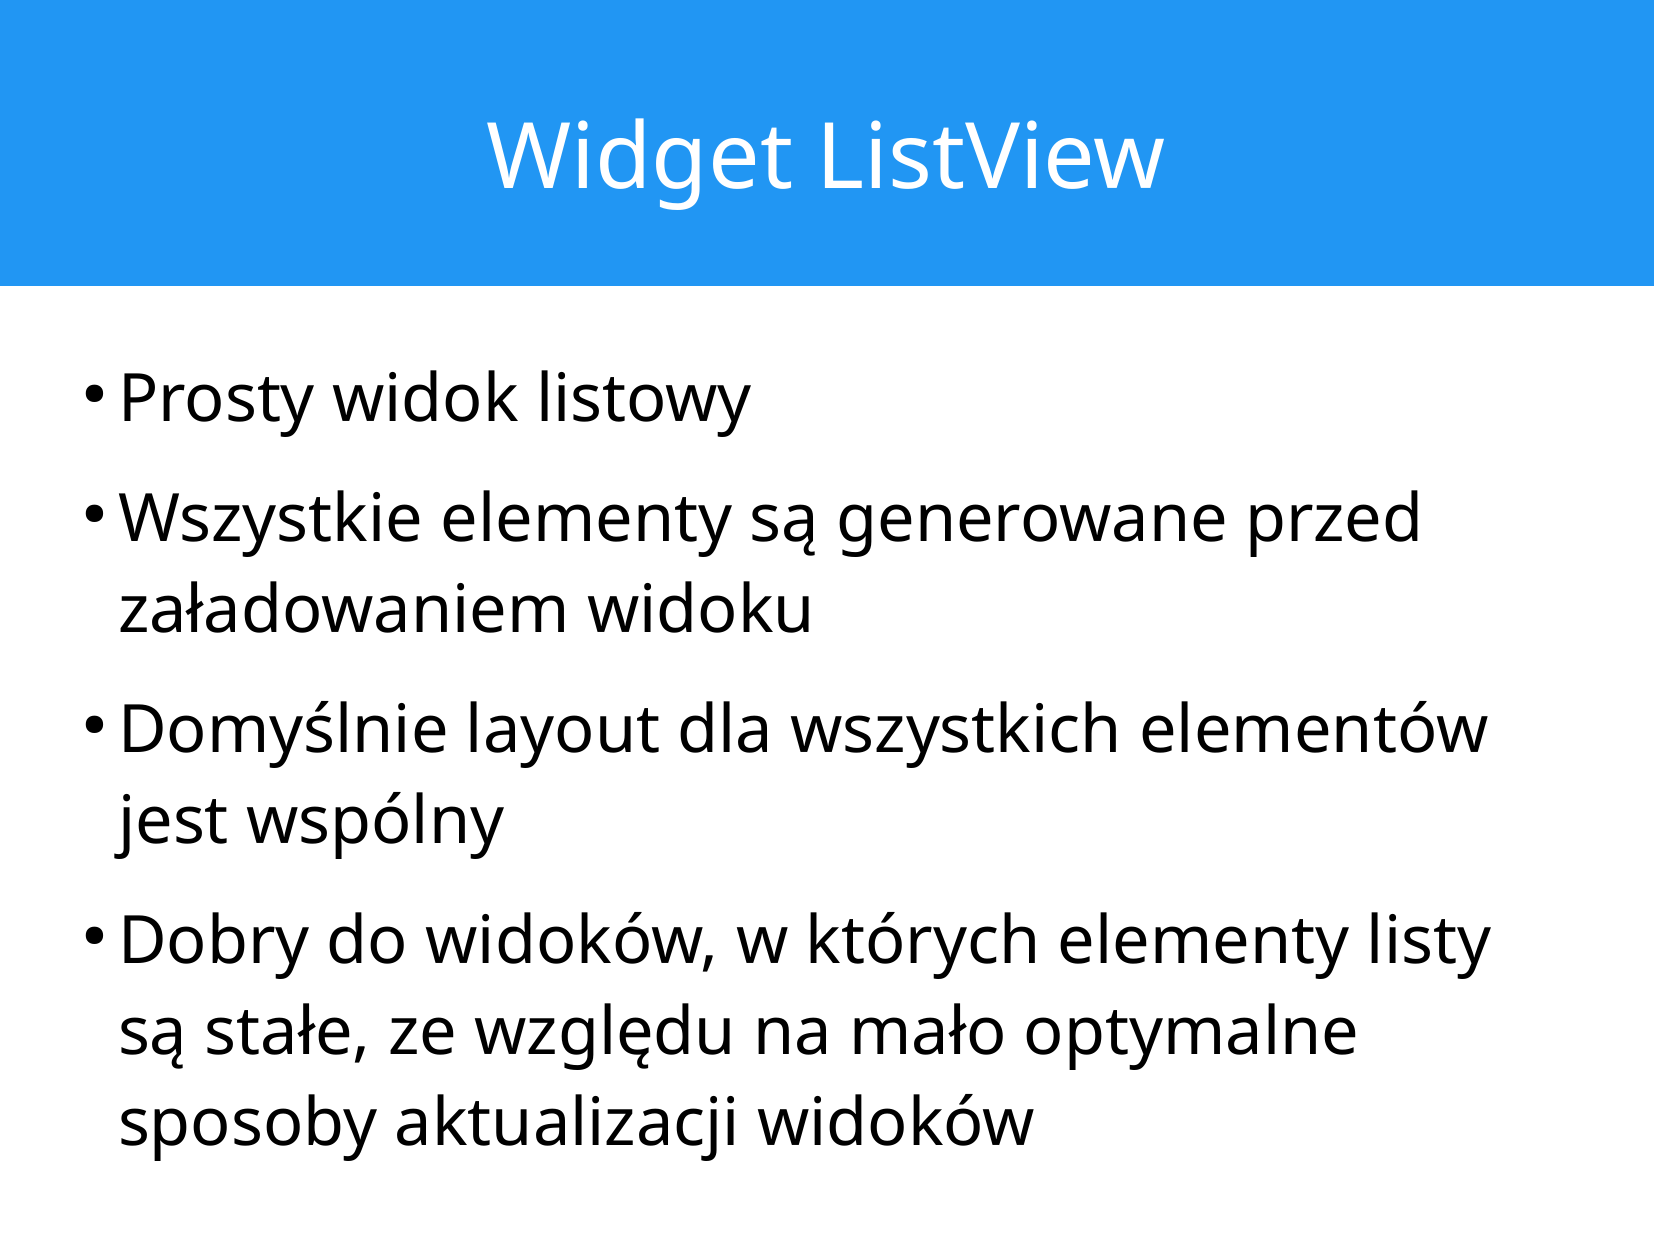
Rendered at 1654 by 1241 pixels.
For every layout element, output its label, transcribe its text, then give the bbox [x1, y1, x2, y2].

list Prosty widok listowy Wszystkie elementy są generowane przed załadowaniem widoku Domyślnie layout dla wszystkich elementów jest wspólny Dobry do widoków, w których elementy listy są stałe, ze względu na mało optymalne sposoby aktualizacji widoków [82, 344, 1571, 1171]
title Widget ListView [82, 49, 1571, 257]
text_box <numer> [690, 1117, 961, 1188]
